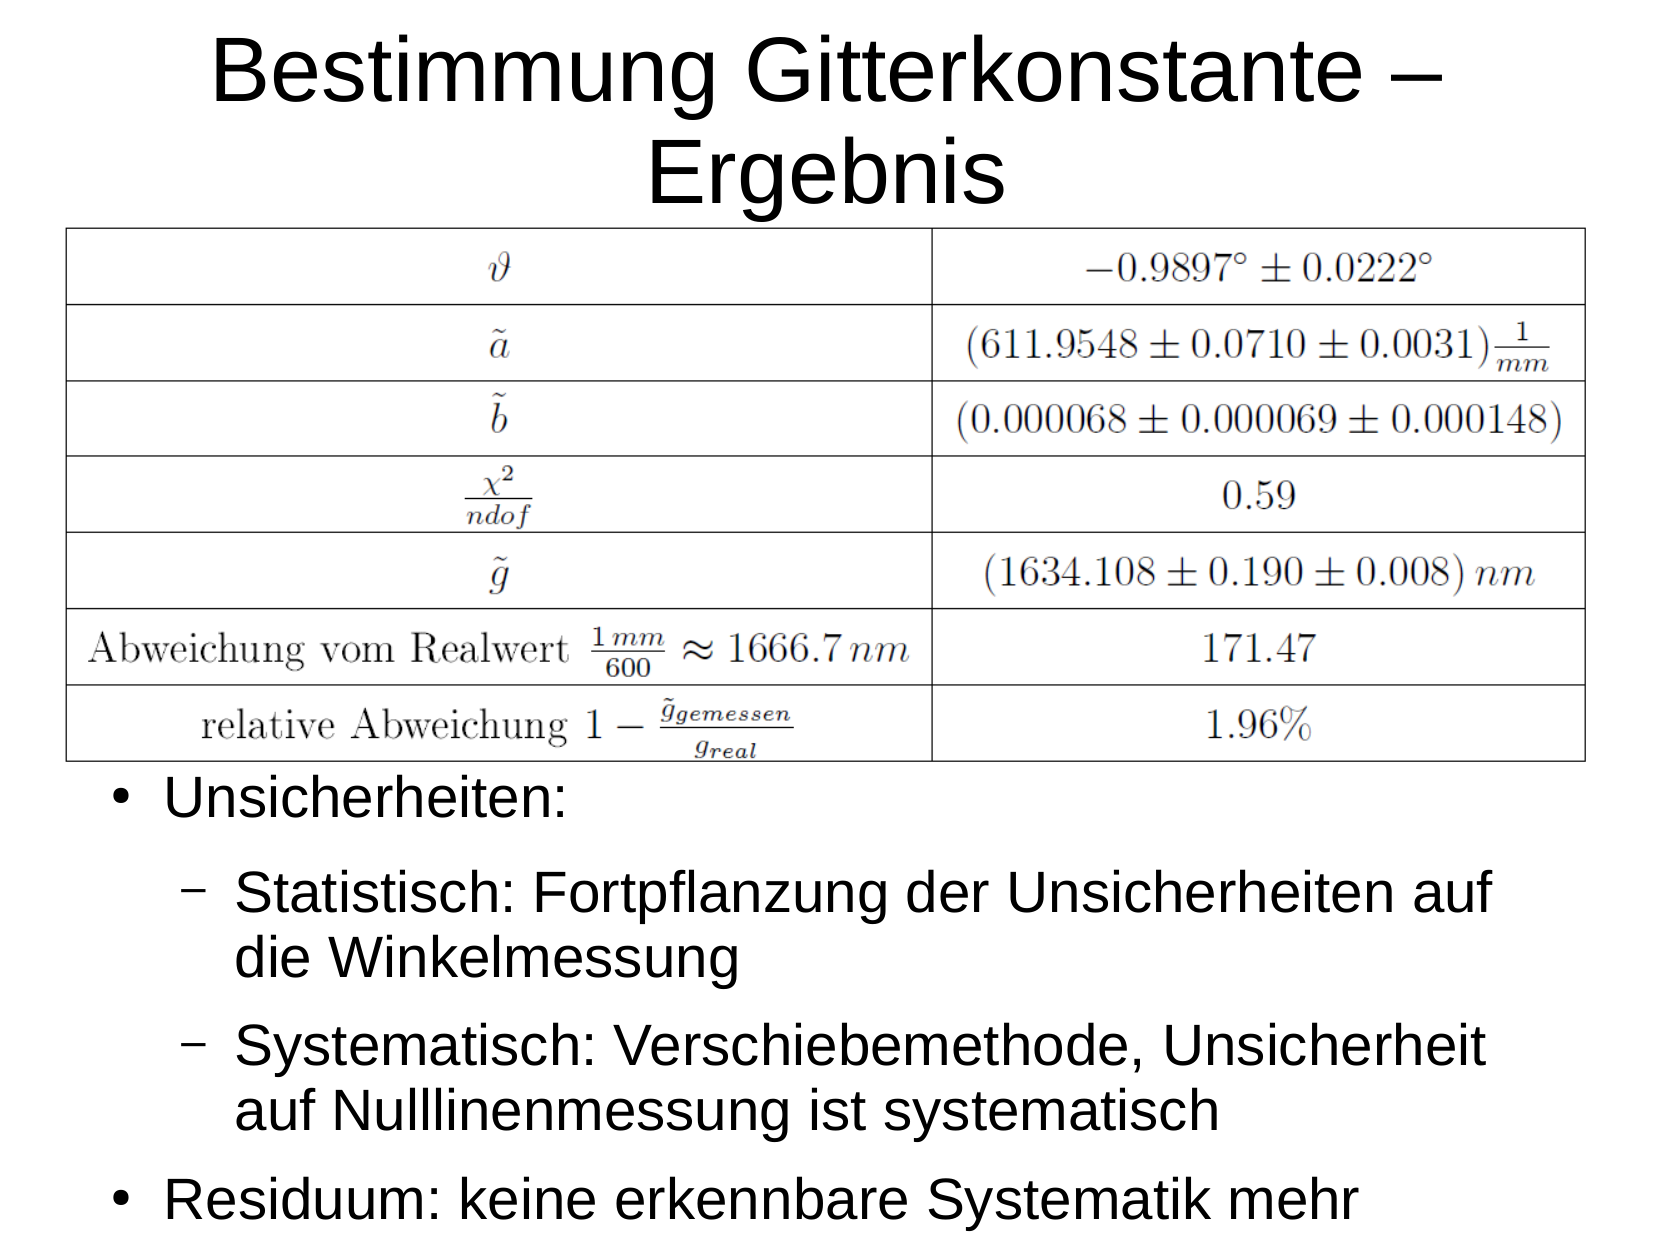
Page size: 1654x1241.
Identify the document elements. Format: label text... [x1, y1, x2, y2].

picture [62, 224, 1591, 772]
title Bestimmung Gitterkonstante – Ergebnis [82, 17, 1571, 224]
list Unsicherheiten: Statistisch: Fortpflanzung der Unsicherheiten auf die Winkelmessung Systematisch: Verschiebemethode, Unsicherheit auf Nulllinenmessung ist systematisch Residuum: keine erkennbare Systematik mehr [92, 764, 1582, 1241]
